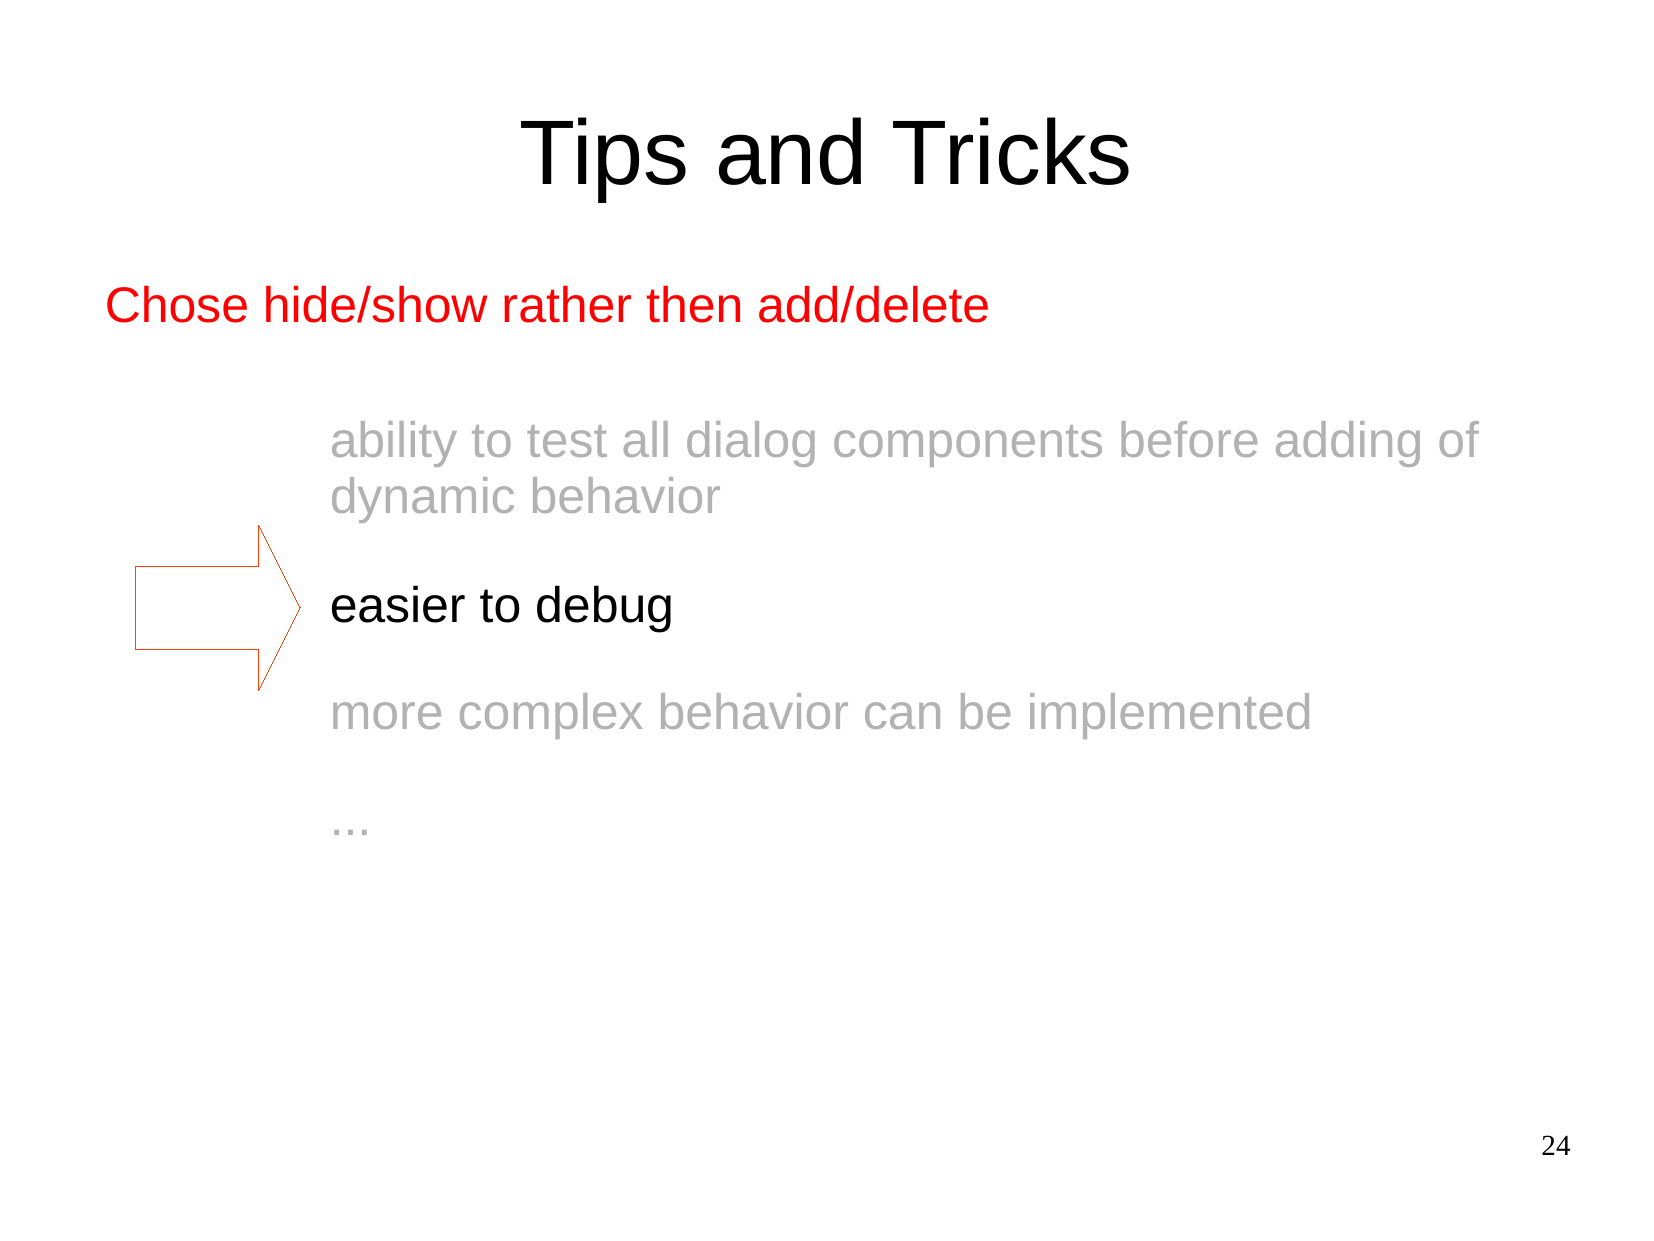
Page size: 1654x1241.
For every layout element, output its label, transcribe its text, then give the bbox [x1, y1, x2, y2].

text_box more complex behavior can be implemented [315, 676, 1329, 748]
text_box ... [315, 782, 1329, 855]
text_box ability to test all dialog components before adding of dynamic behavior [315, 405, 1654, 533]
title Tips and Tricks [82, 49, 1571, 257]
text_box easier to debug [315, 570, 690, 642]
text_box Chose hide/show rather then add/delete [90, 270, 1576, 342]
